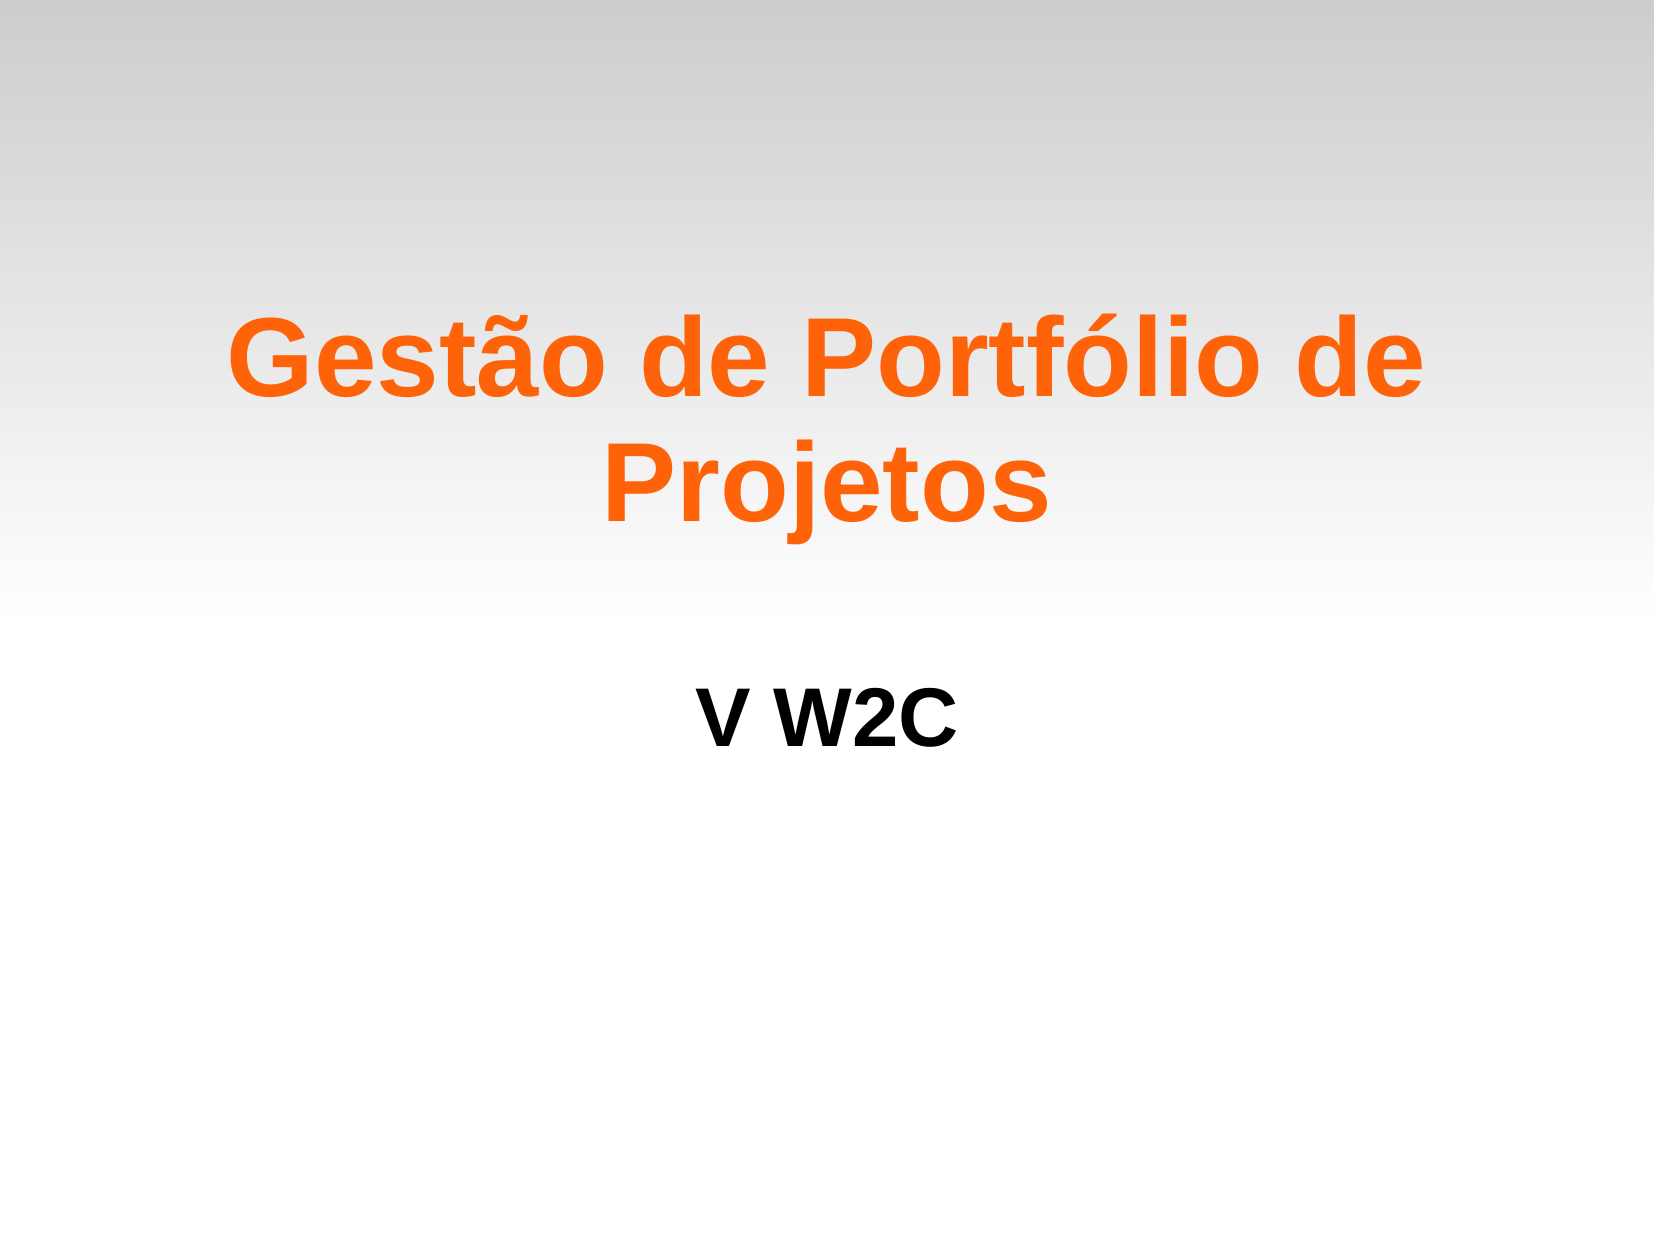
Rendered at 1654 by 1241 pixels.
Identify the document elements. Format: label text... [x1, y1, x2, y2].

subtitle Gestão de Portfólio de Projetos V W2C [82, 56, 1571, 1102]
